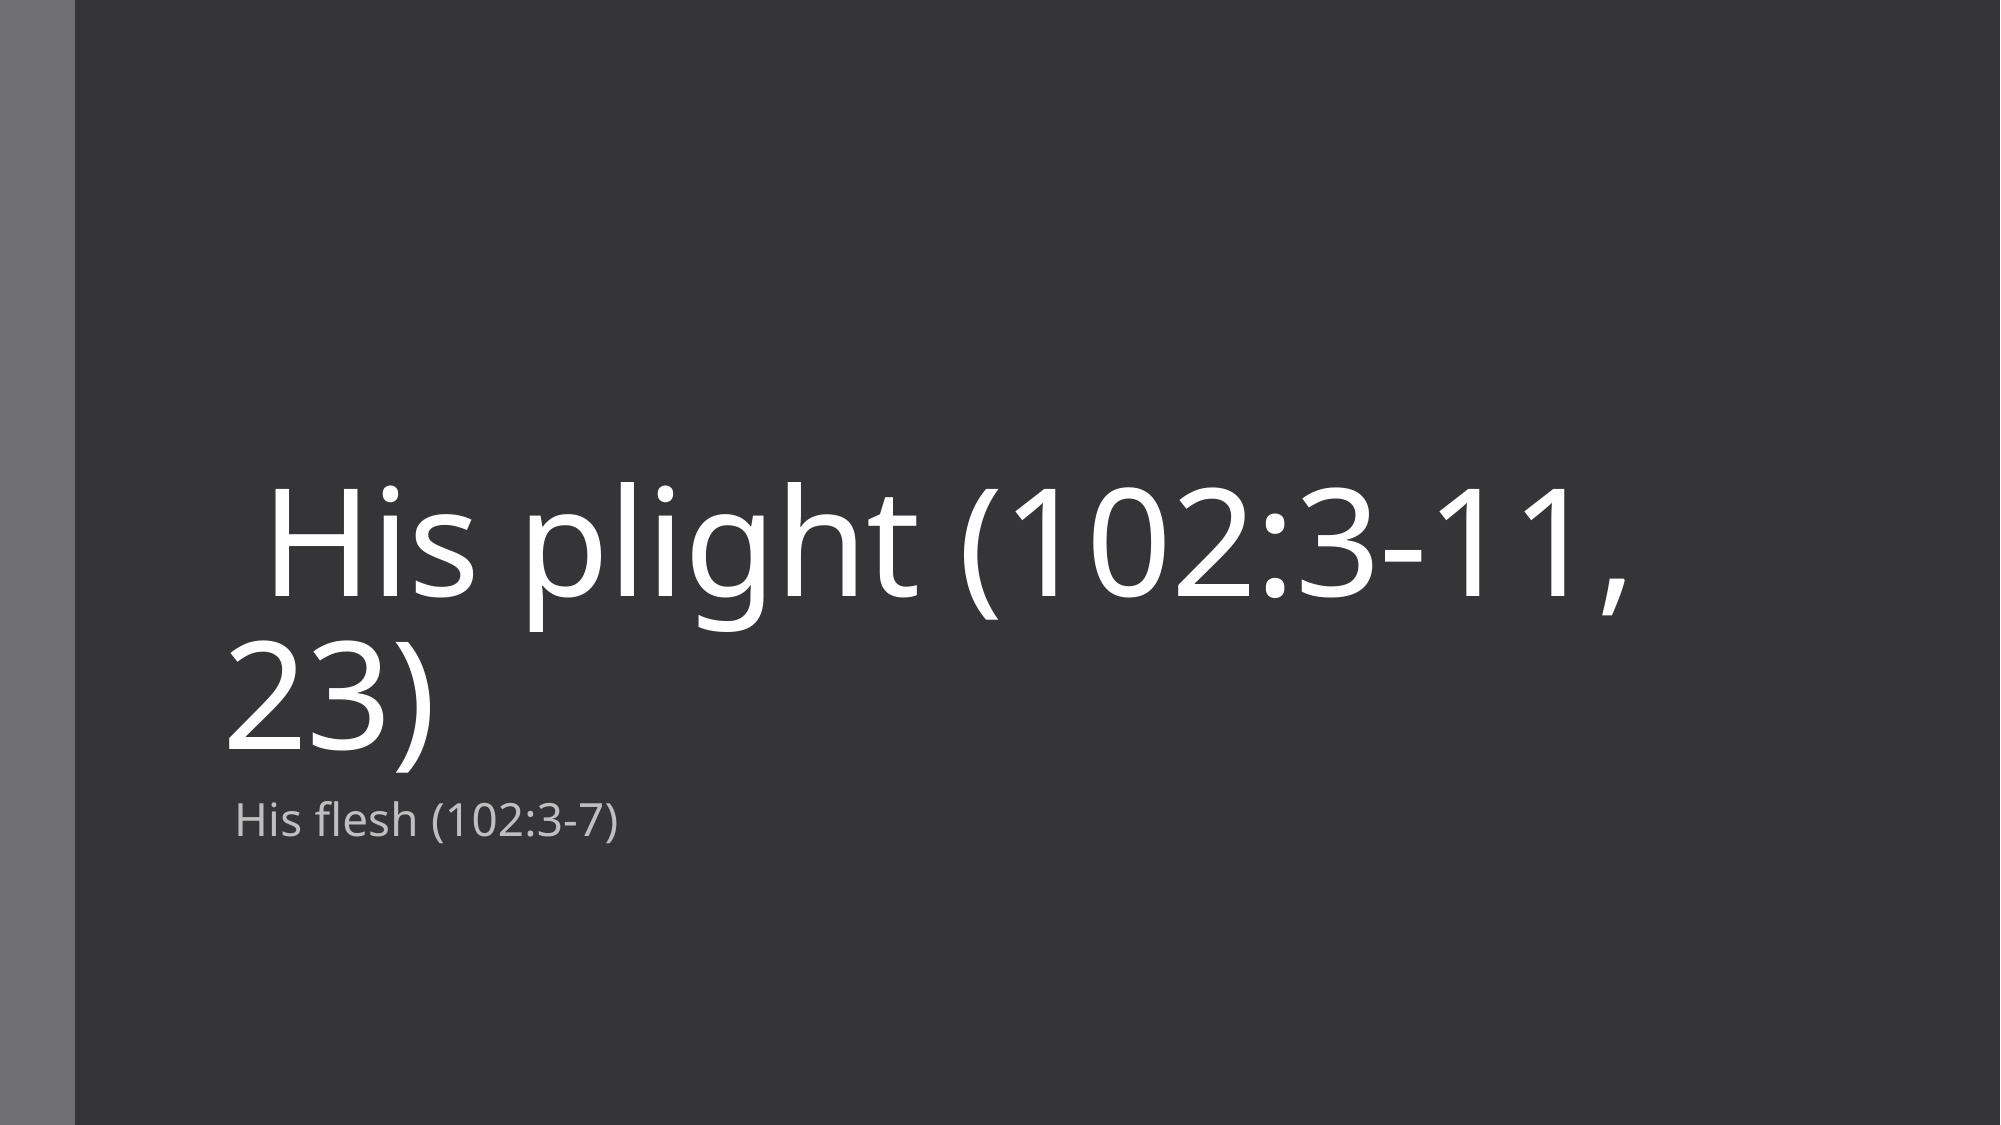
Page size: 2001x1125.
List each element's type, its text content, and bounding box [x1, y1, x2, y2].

title His plight (102:3-11, 23) [206, 124, 1752, 787]
subtitle His flesh (102:3-7) [206, 787, 1752, 1066]
